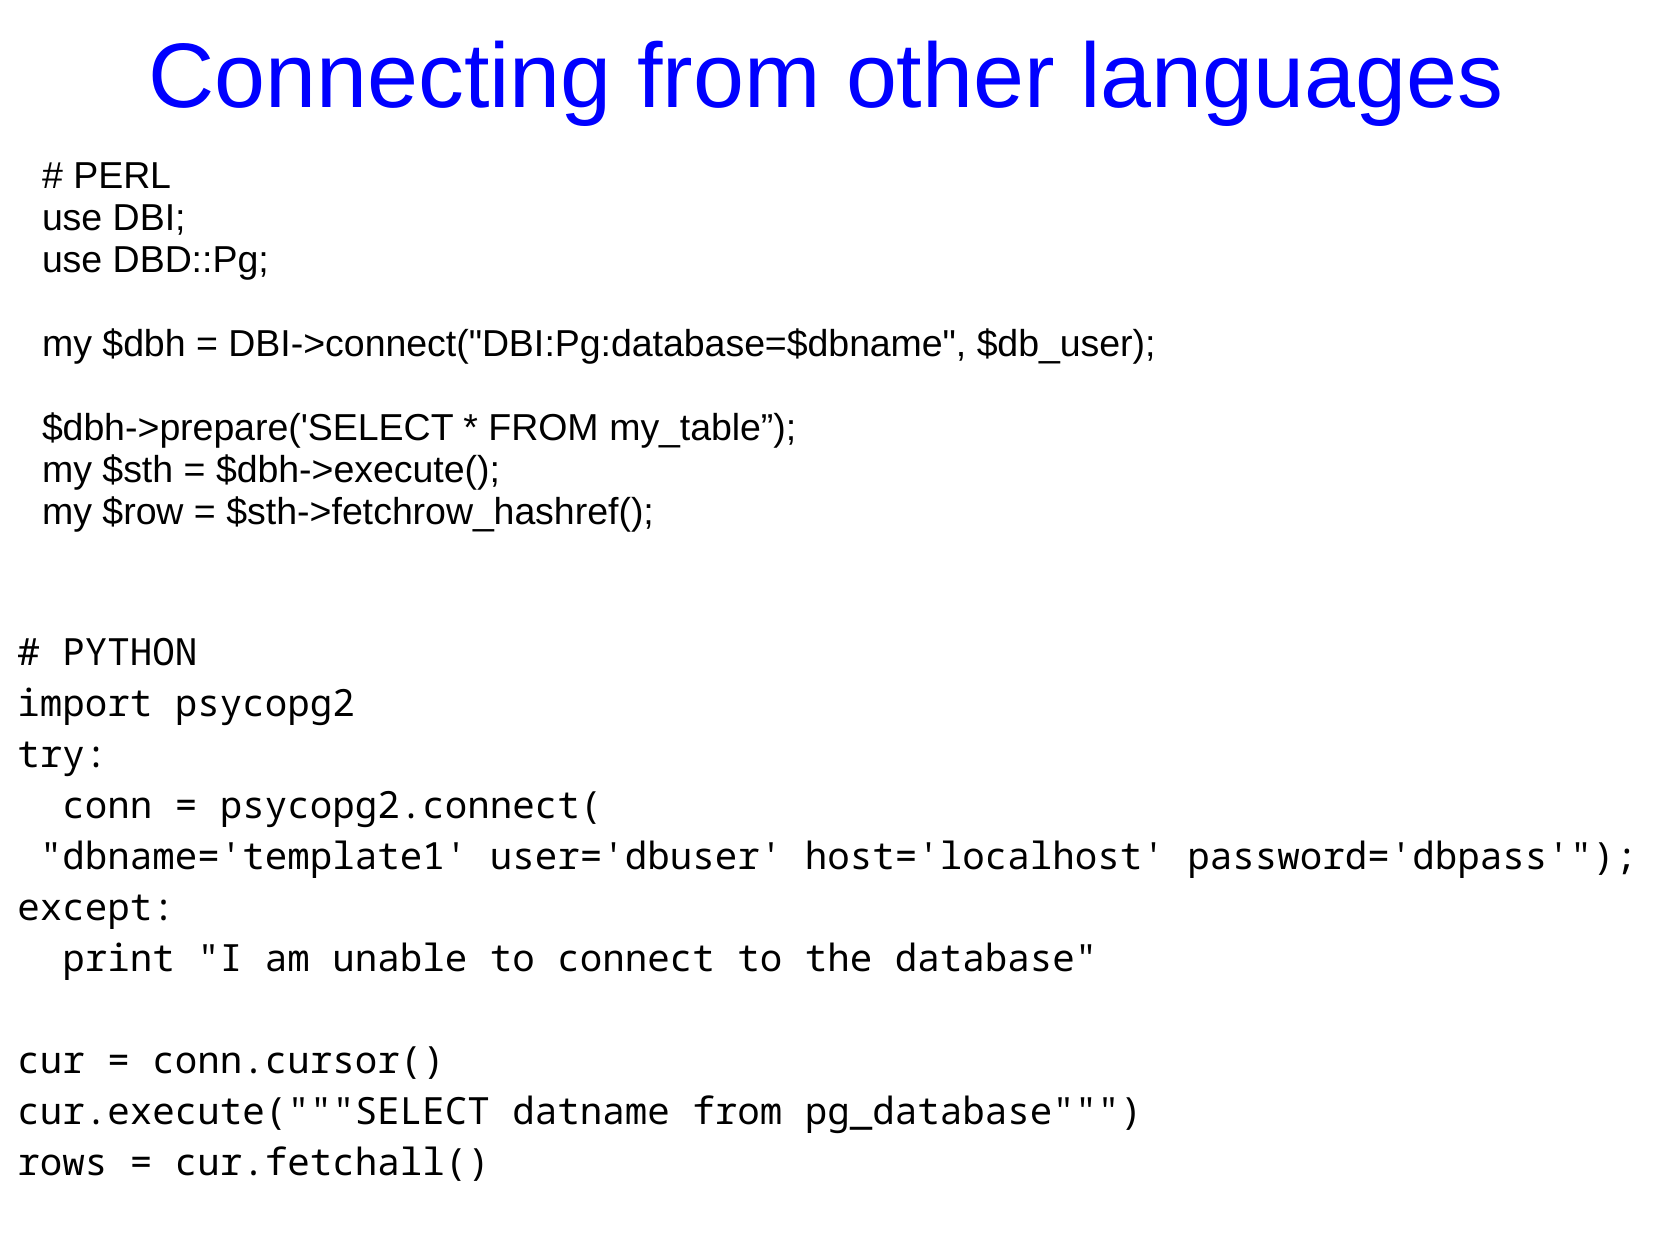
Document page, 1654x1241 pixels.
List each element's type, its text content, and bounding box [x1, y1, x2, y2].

text_box # PYTHON import psycopg2 try: conn = psycopg2.connect( "dbname='template1' user='dbuser' host='localhost' password='dbpass'"); except: print "I am unable to connect to the database" cur = conn.cursor() cur.execute("""SELECT datname from pg_database""") rows = cur.fetchall() [2, 617, 1653, 1146]
text_box # PERL use DBI; use DBD::Pg; my $dbh = DBI->connect("DBI:Pg:database=$dbname", $db_user); $dbh->prepare('SELECT * FROM my_table”); my $sth = $dbh->execute(); my $row = $sth->fetchrow_hashref(); [27, 146, 1356, 550]
title Connecting from other languages [82, 13, 1571, 139]
